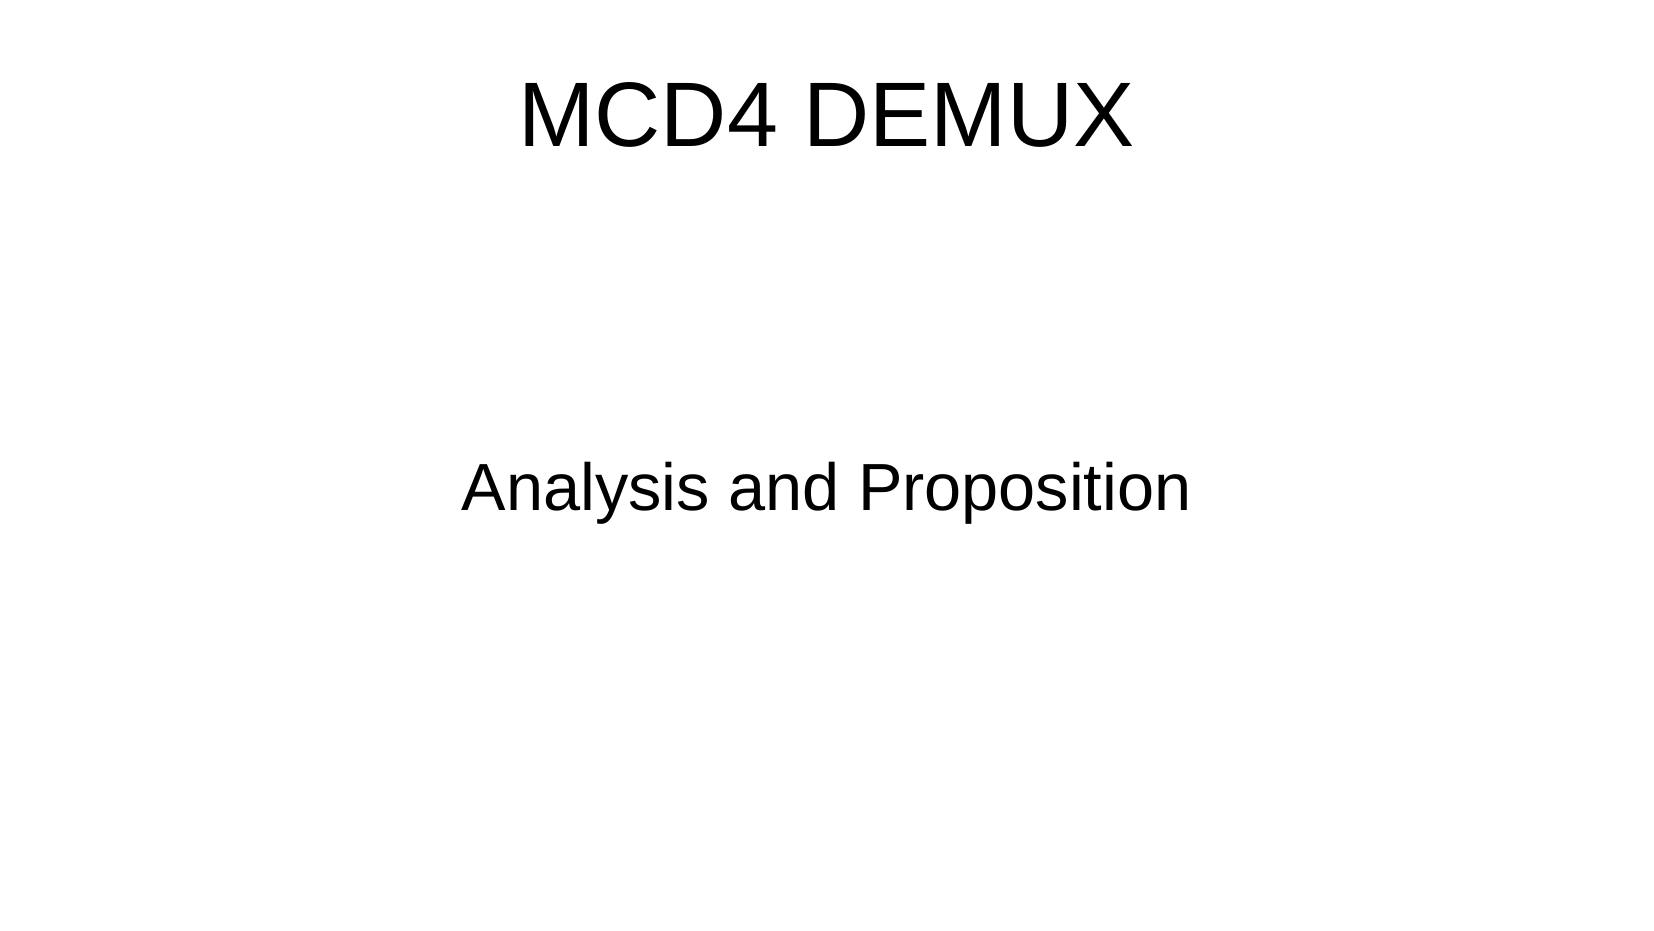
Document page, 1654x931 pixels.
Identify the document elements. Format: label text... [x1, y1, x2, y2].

subtitle Analysis and Proposition [82, 217, 1571, 758]
title MCD4 DEMUX [82, 37, 1571, 193]
